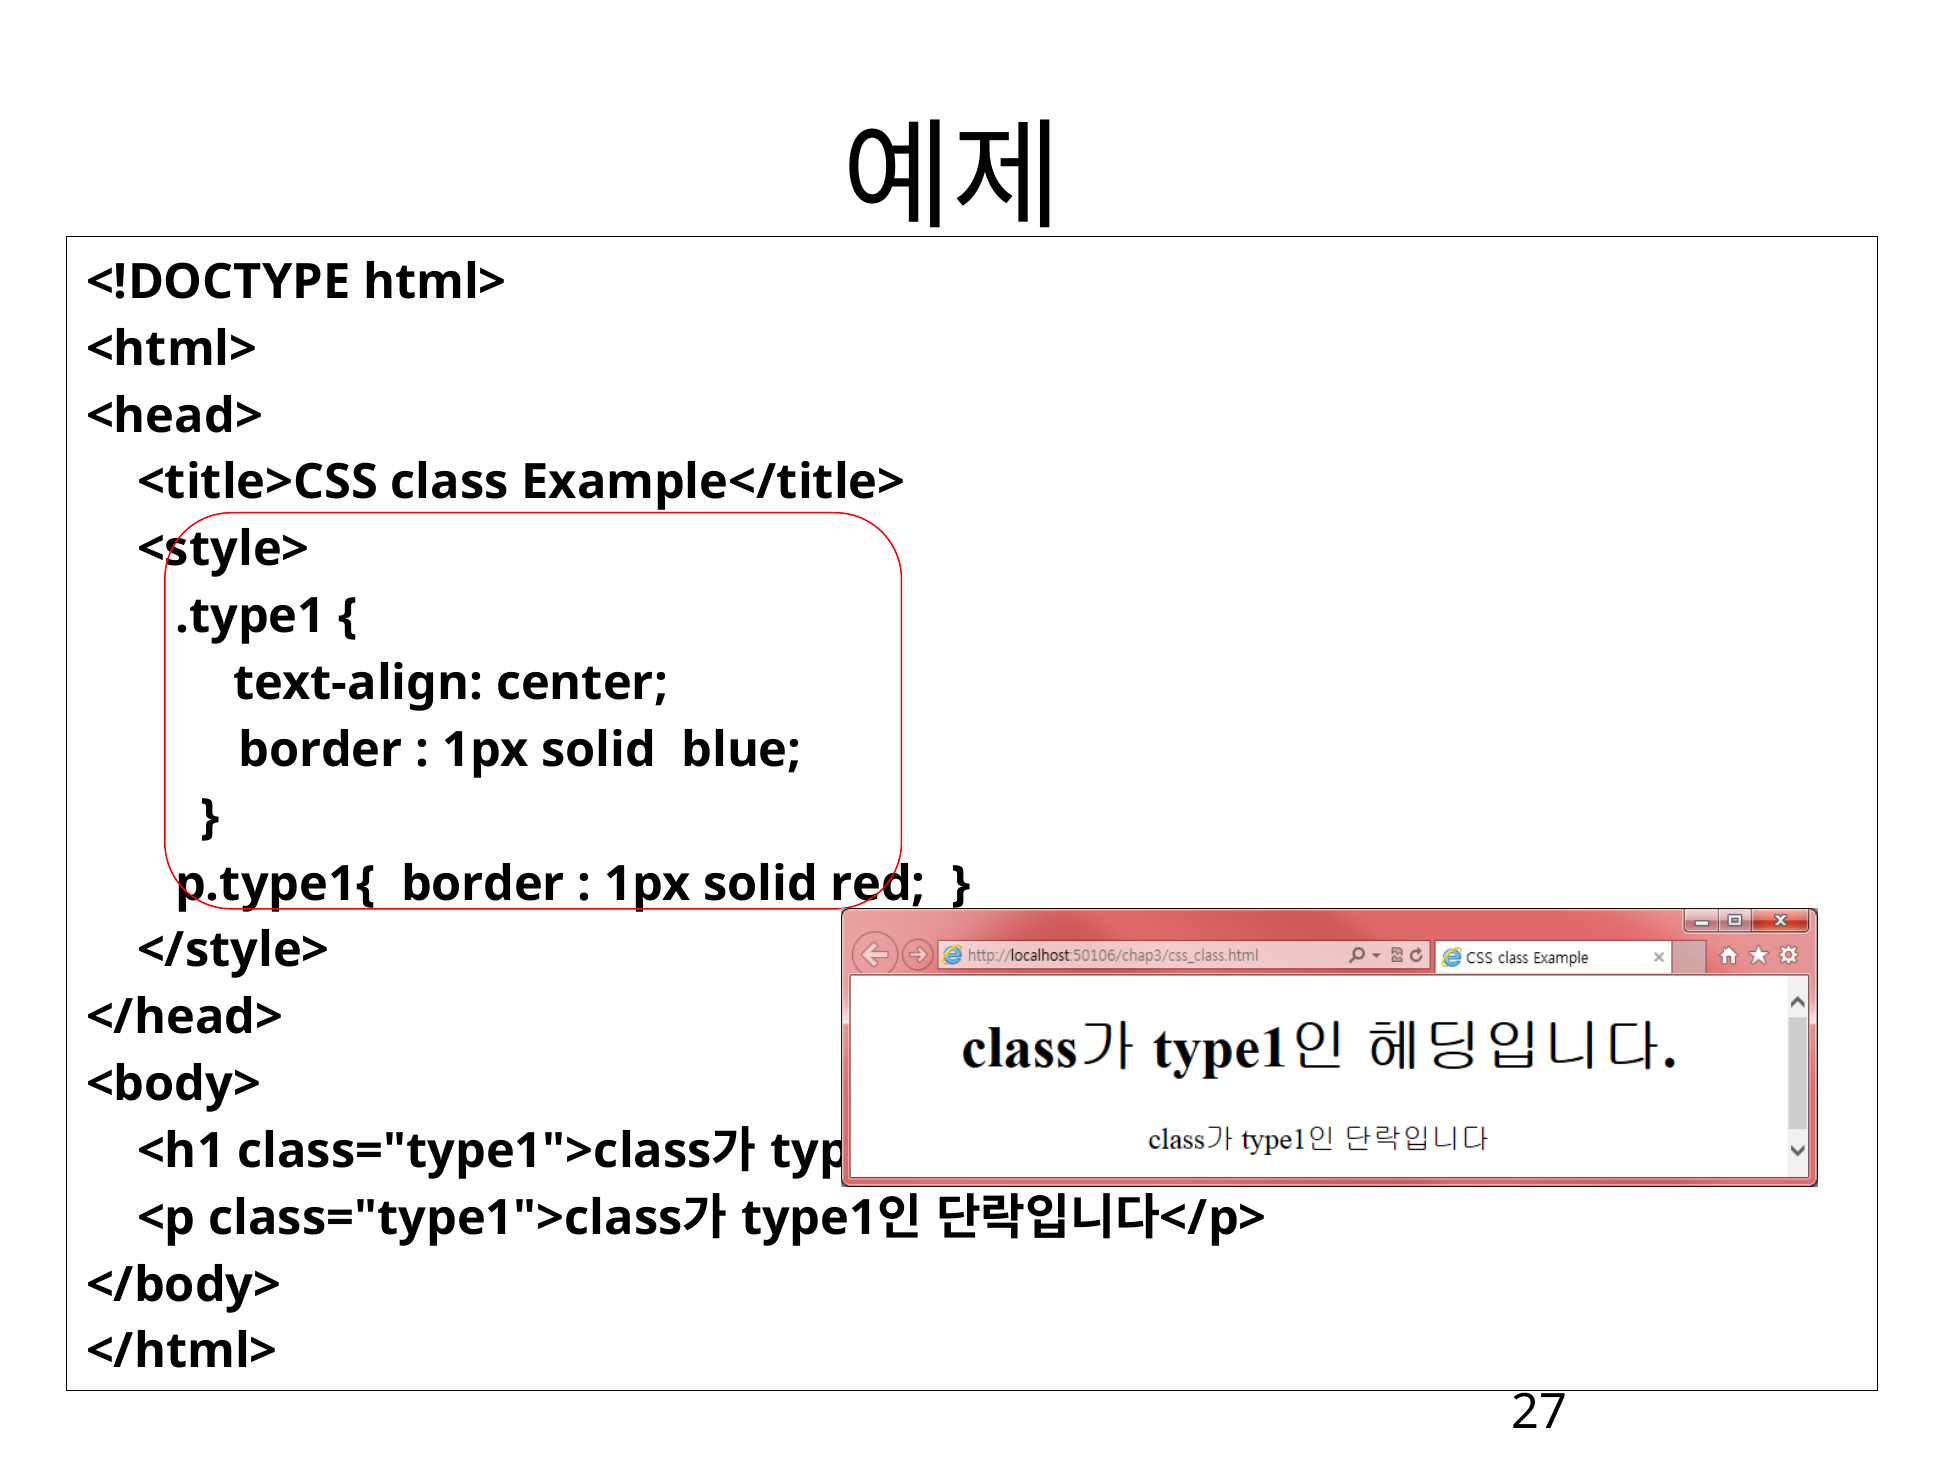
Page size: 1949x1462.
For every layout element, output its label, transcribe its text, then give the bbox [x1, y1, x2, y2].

slide_number <숫자> [1496, 1372, 1899, 1462]
picture [841, 908, 1818, 1187]
title 예제 [156, 92, 1749, 236]
text_box <!DOCTYPE html> <html> <head> <title>CSS class Example</title> <style> .type1 { text-align: center; border : 1px solid blue; } p.type1{ border : 1px solid red; } </style> </head> <body> <h1 class="type1">class가 type1인 헤딩입니다.</h1> <p class="type1">class가 type1인 단락입니다</p> </body> </html> [66, 236, 1878, 1391]
